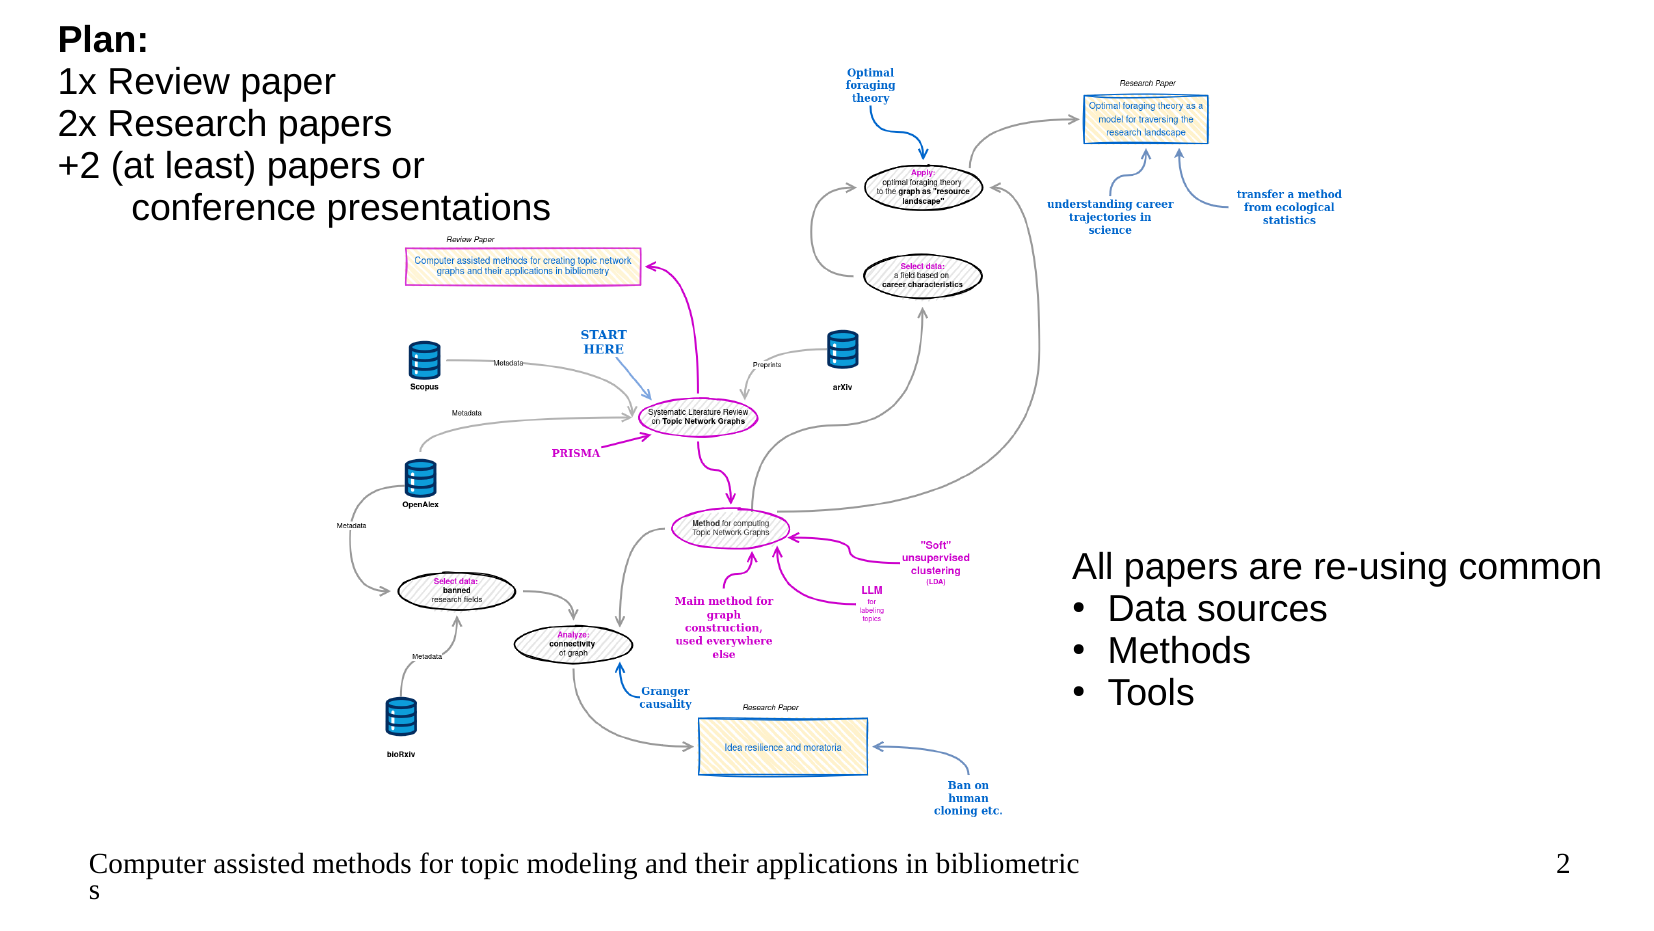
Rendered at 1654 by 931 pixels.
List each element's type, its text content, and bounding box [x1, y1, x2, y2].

text_box Plan: 1x Review paper 2x Research papers +2 (at least) papers or conference presentations [42, 11, 578, 237]
text_box All papers are re-using common Data sources Methods Tools [1057, 538, 1619, 764]
picture [336, 63, 1346, 820]
